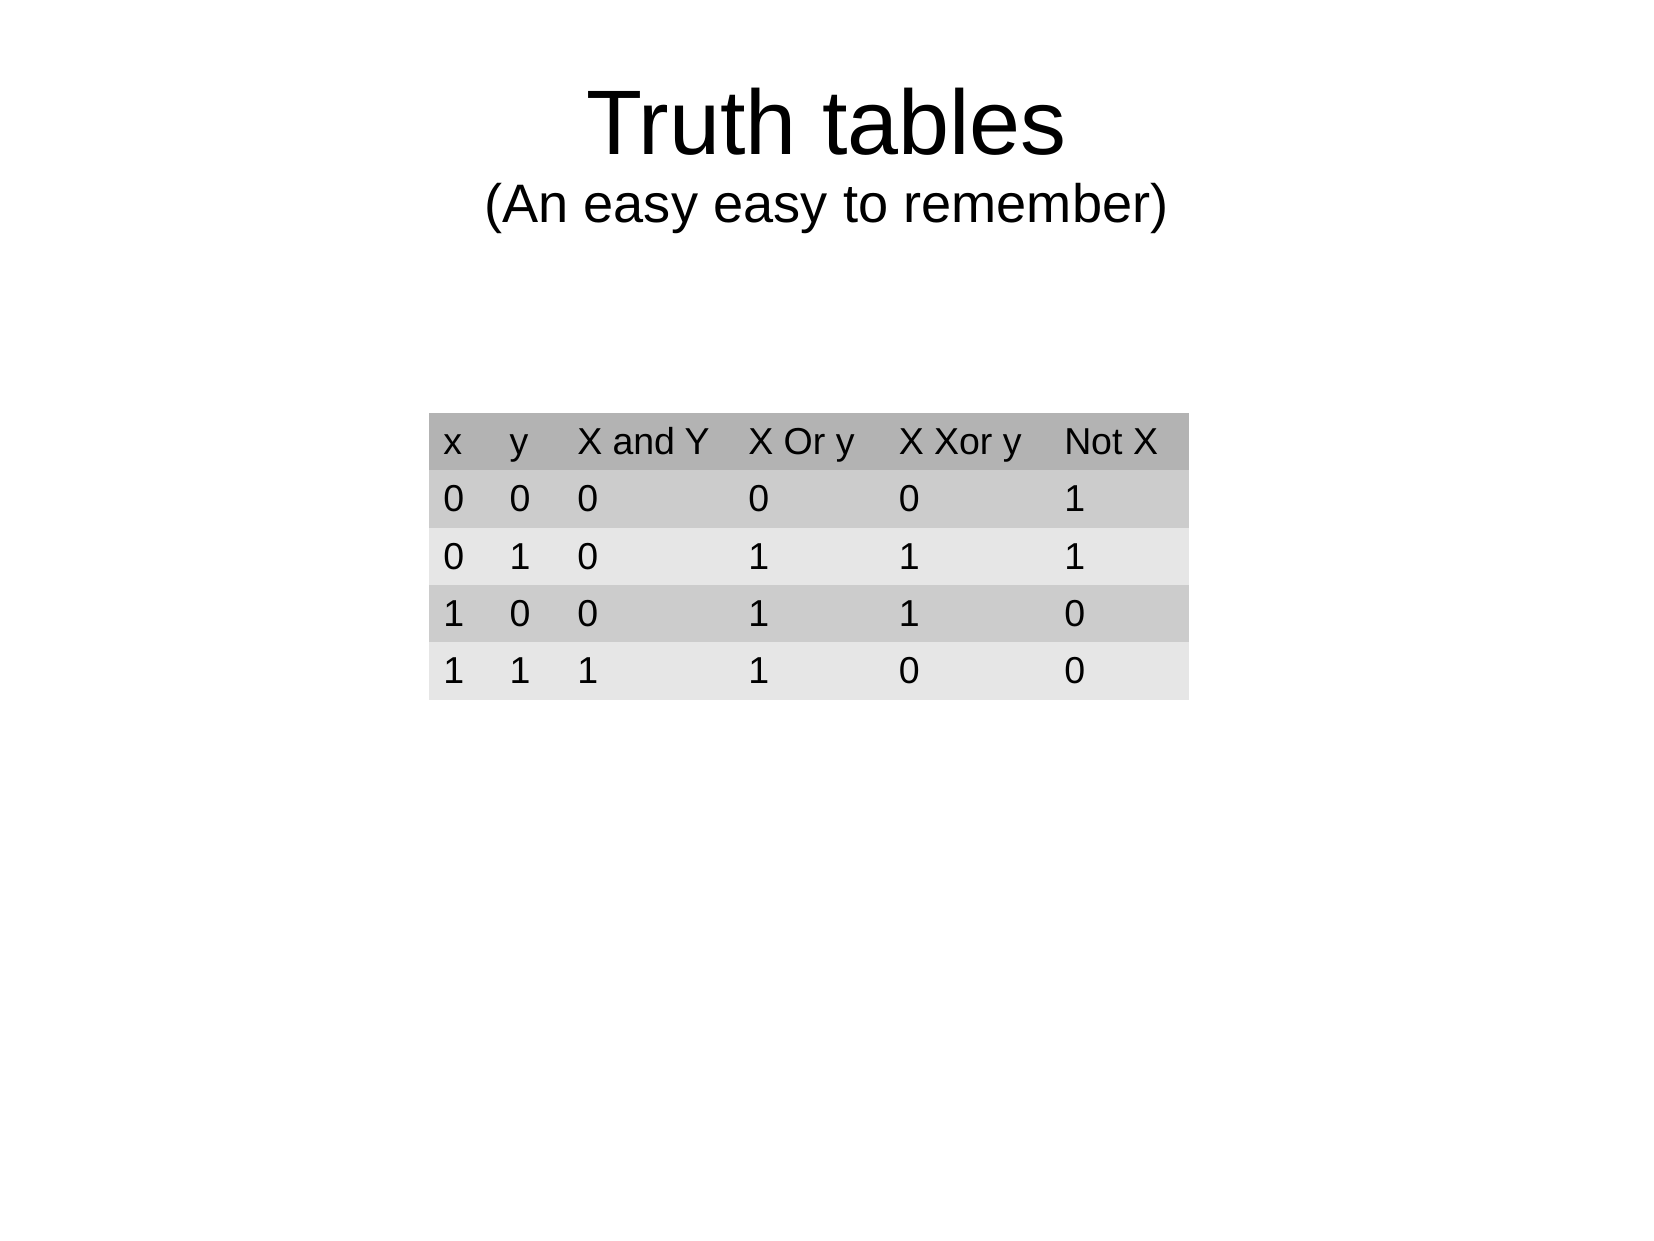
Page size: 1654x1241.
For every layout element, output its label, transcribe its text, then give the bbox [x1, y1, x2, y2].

table_cell 0 [884, 470, 1050, 528]
table_header y [495, 413, 563, 470]
table_cell 1 [429, 585, 495, 642]
table_cell 1 [734, 585, 884, 642]
table_cell 0 [563, 585, 734, 642]
table_cell 1 [495, 642, 563, 700]
table_cell 0 [495, 585, 563, 642]
table_cell 0 [1050, 585, 1189, 642]
table_cell 1 [1050, 470, 1189, 528]
table_cell 1 [884, 585, 1050, 642]
table_cell 1 [563, 642, 734, 700]
table_cell 1 [429, 642, 495, 700]
table_header X Or y [734, 413, 884, 470]
table_cell 1 [884, 528, 1050, 585]
table_header X Xor y [884, 413, 1050, 470]
table_cell 1 [734, 642, 884, 700]
table_cell 0 [563, 470, 734, 528]
table_cell 0 [884, 642, 1050, 700]
table_header x [429, 413, 495, 470]
title Truth tables (An easy easy to remember) [82, 49, 1571, 257]
table_cell 0 [734, 470, 884, 528]
table_cell 0 [563, 528, 734, 585]
table_cell 0 [1050, 642, 1189, 700]
table_cell 0 [429, 528, 495, 585]
table_cell 1 [1050, 528, 1189, 585]
table_header X and Y [563, 413, 734, 470]
table_cell 1 [495, 528, 563, 585]
table_cell 0 [429, 470, 495, 528]
table_cell 0 [495, 470, 563, 528]
table_header Not X [1050, 413, 1189, 470]
table_cell 1 [734, 528, 884, 585]
